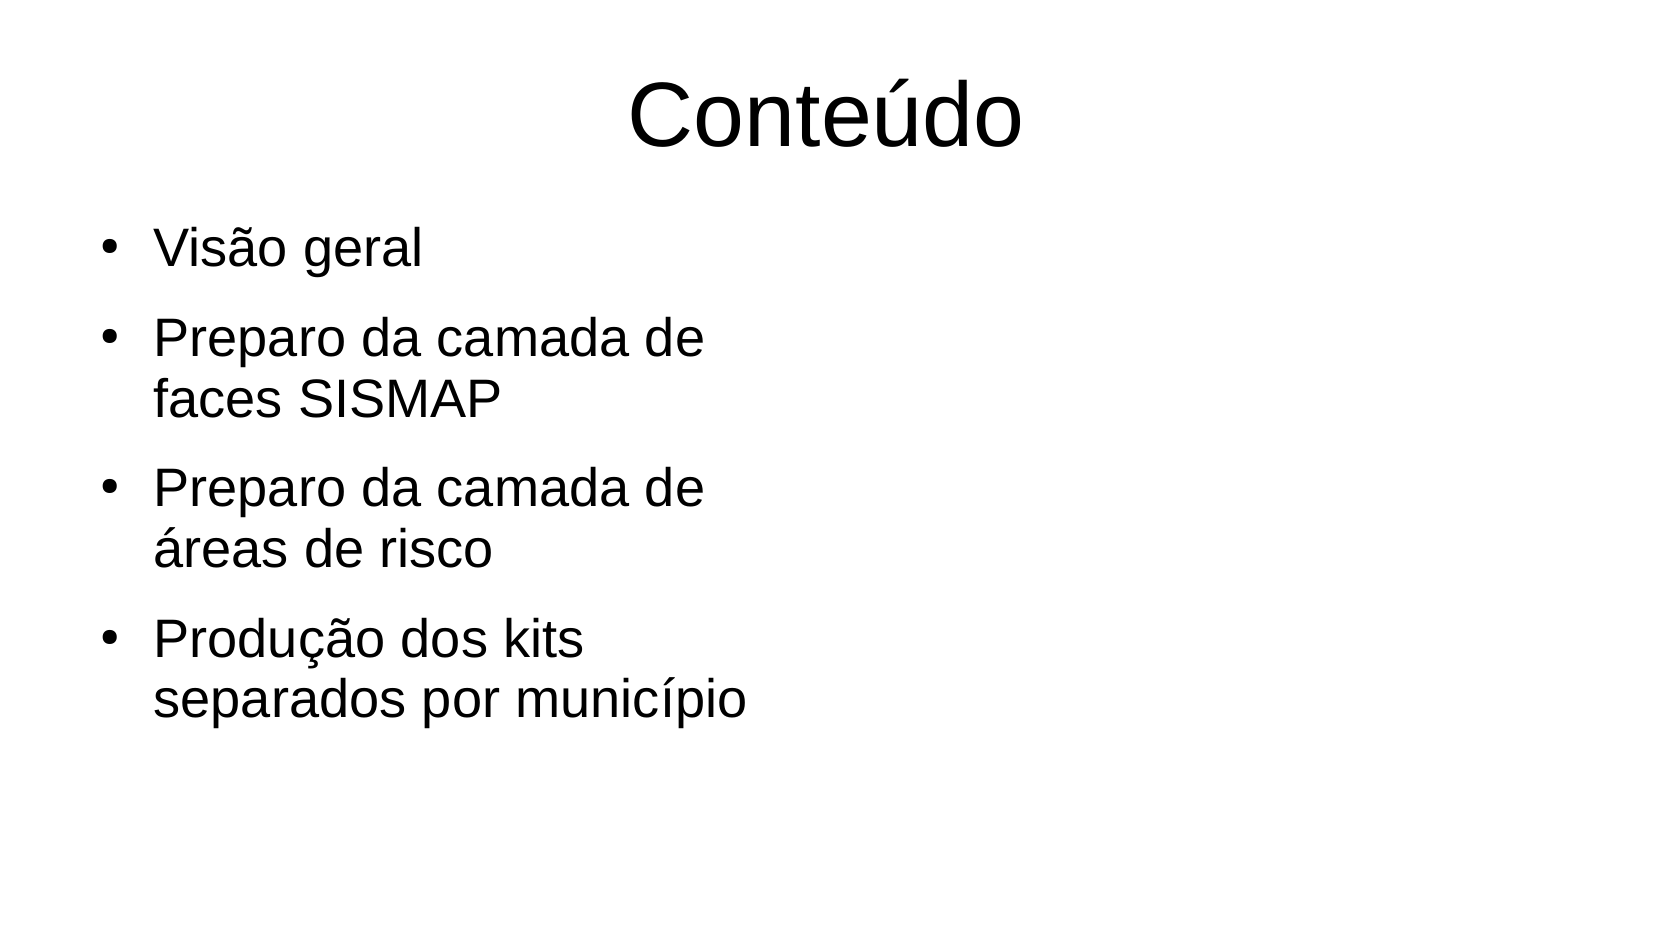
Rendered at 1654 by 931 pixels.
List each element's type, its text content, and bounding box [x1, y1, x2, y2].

title Conteúdo [82, 37, 1571, 193]
list Visão geral Preparo da camada de faces SISMAP Preparo da camada de áreas de risco Produção dos kits separados por município [82, 217, 751, 757]
